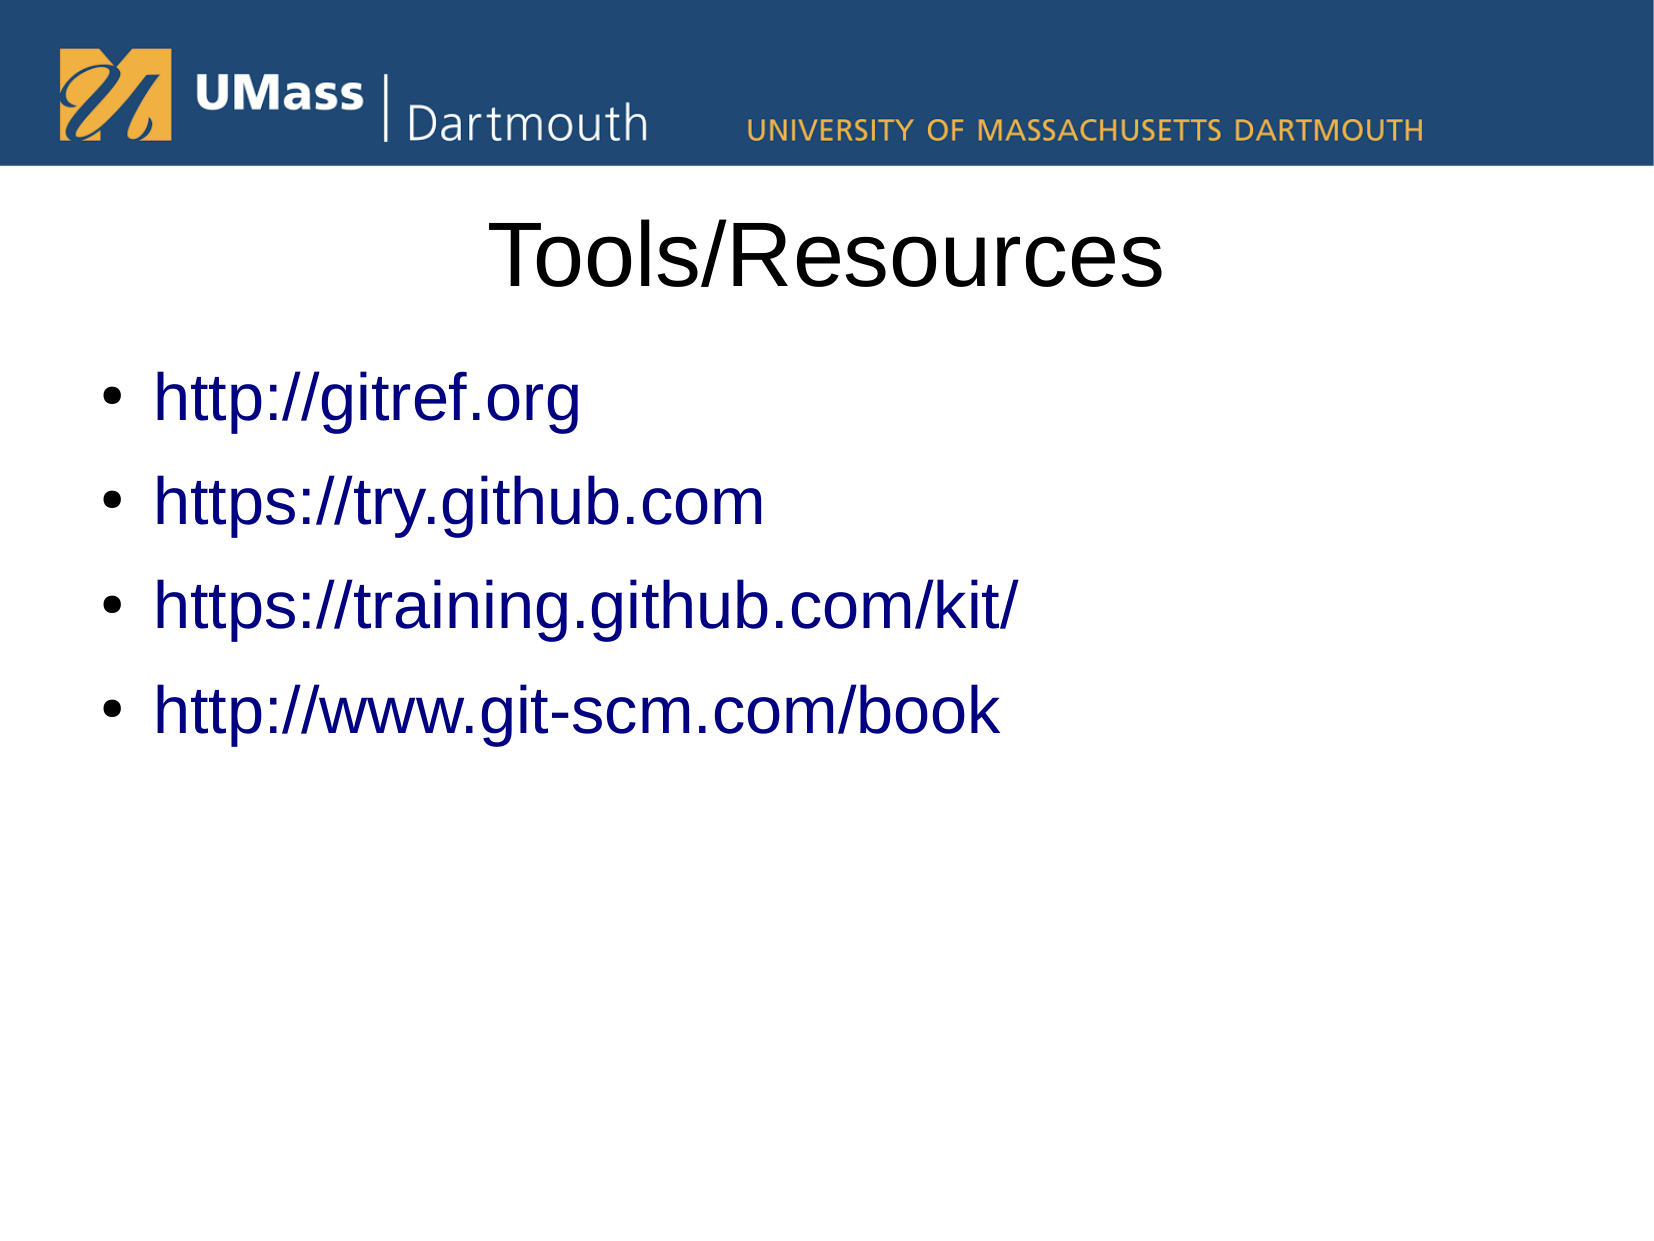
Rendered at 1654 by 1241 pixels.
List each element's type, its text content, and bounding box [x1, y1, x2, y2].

title Tools/Resources [82, 180, 1571, 331]
picture [0, 0, 1654, 166]
list http://gitref.org https://try.github.com https://training.github.com/kit/ http://www.git-scm.com/book [82, 360, 1571, 1010]
